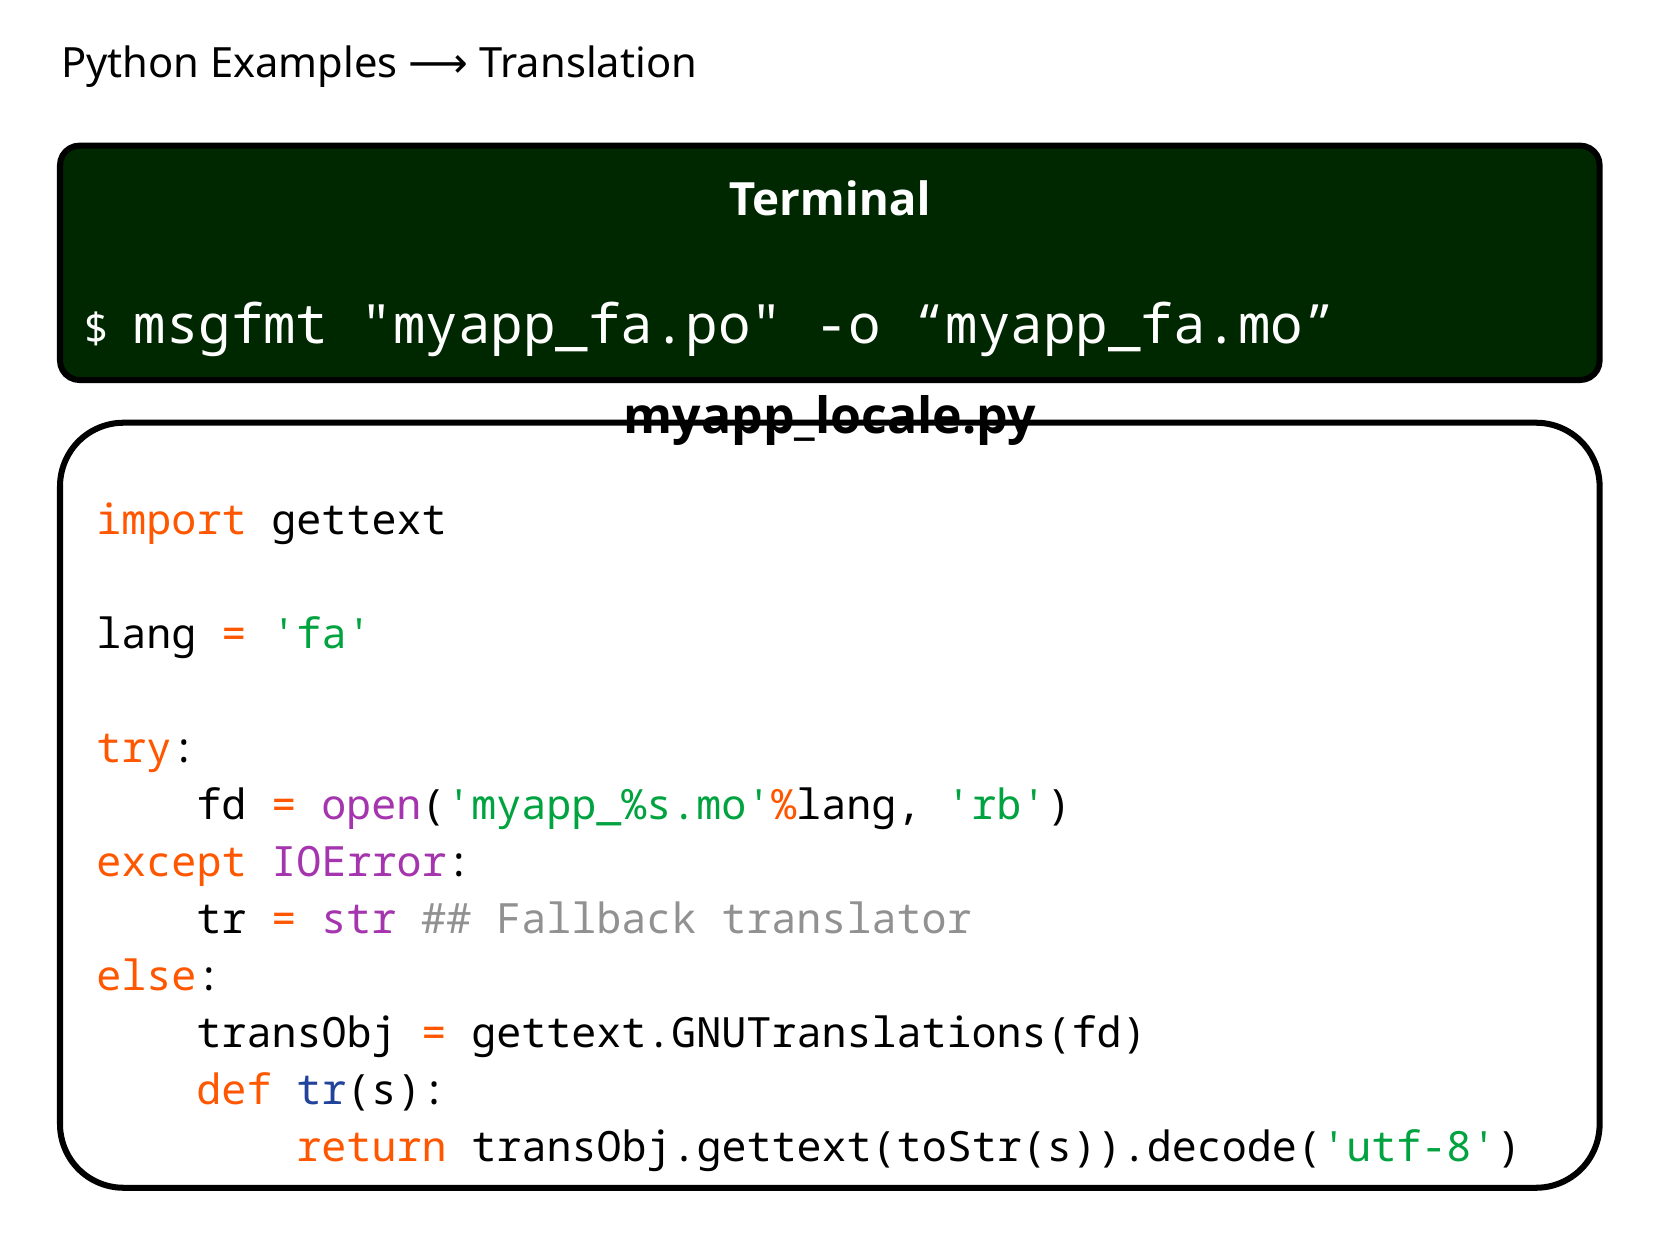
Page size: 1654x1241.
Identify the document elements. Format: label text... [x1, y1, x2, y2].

text_box Python Examples ⟶ Translation [46, 25, 659, 109]
text_box Terminal $ msgfmt "myapp_fa.po" -o “myapp_fa.mo” [60, 145, 1600, 381]
text_box myapp_locale.py import gettext lang = 'fa' try: fd = open('myapp_%s.mo'%lang, 'rb') except IOError: tr = str ## Fallback translator else: transObj = gettext.GNUTranslations(fd) def tr(s): return transObj.gettext(toStr(s)).decode('utf-8') [60, 422, 1600, 1188]
